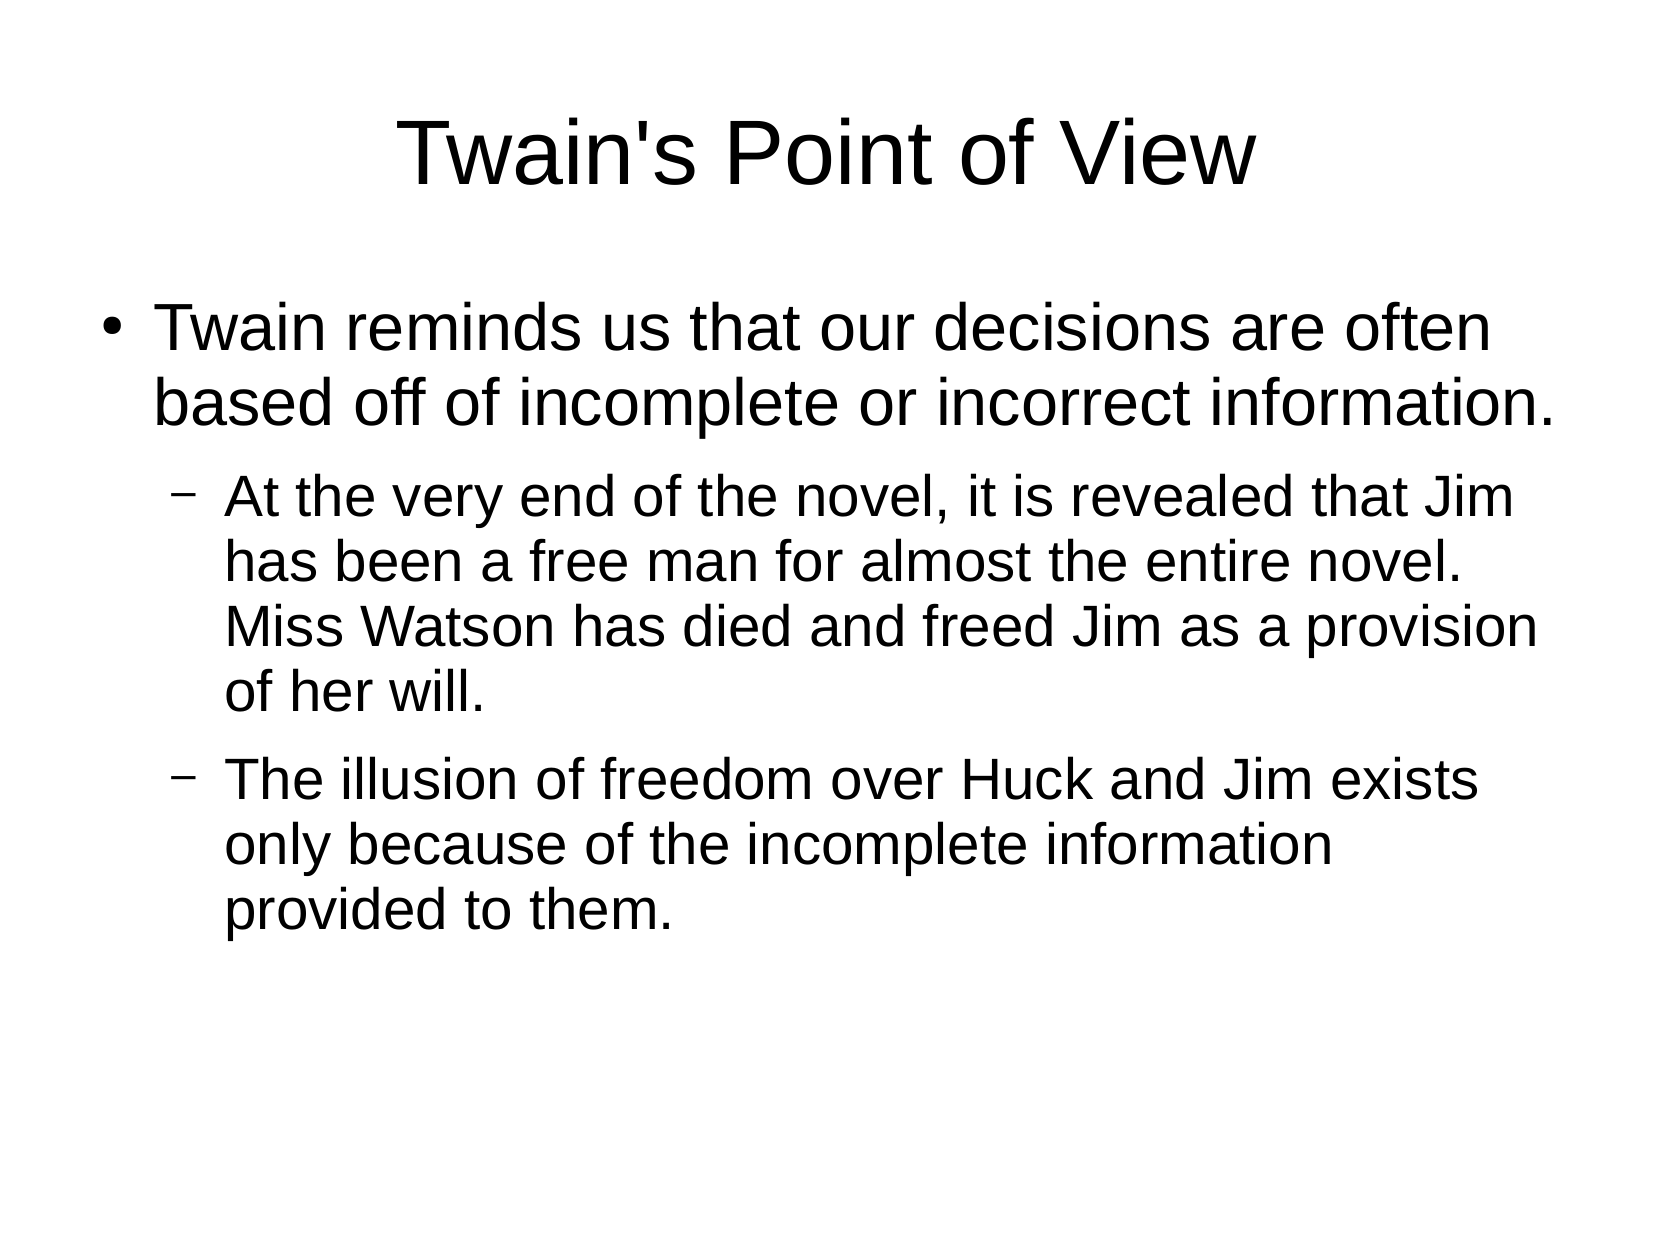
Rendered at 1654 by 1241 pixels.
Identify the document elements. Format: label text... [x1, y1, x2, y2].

list Twain reminds us that our decisions are often based off of incomplete or incorrect information. At the very end of the novel, it is revealed that Jim has been a free man for almost the entire novel. Miss Watson has died and freed Jim as a provision of her will. The illusion of freedom over Huck and Jim exists only because of the incomplete information provided to them. [82, 290, 1571, 1010]
title Twain's Point of View [82, 49, 1571, 257]
